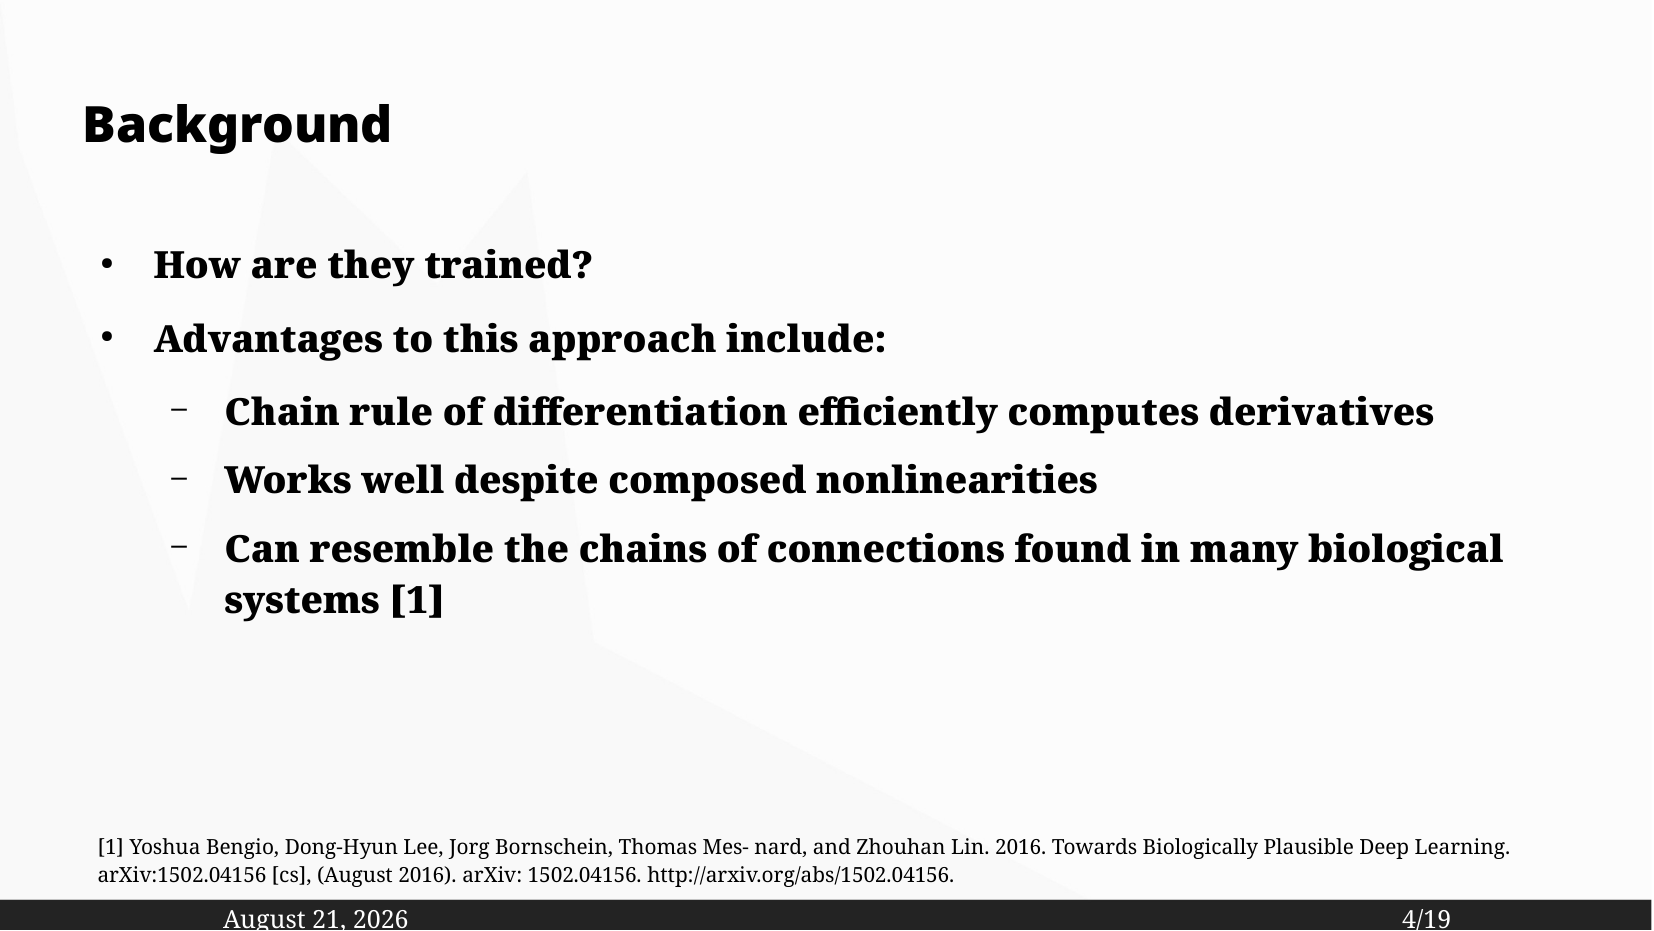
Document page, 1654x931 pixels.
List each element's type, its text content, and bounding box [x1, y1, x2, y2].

title Background [82, 45, 1571, 202]
picture [0, 0, 1652, 931]
text_box [1] Yoshua Bengio, Dong-Hyun Lee, Jorg Bornschein, Thomas Mes- nard, and Zhouhan Lin. 2016. Towards Biologically Plausible Deep Learning. arXiv:1502.04156 [cs], (August 2016). arXiv: 1502.04156. http://arxiv.org/abs/1502.04156. [82, 825, 1576, 882]
list How are they trained? Advantages to this approach include: Chain rule of differentiation efficiently computes derivatives Works well despite composed nonlinearities Can resemble the chains of connections found in many biological systems [1] [82, 238, 1571, 825]
